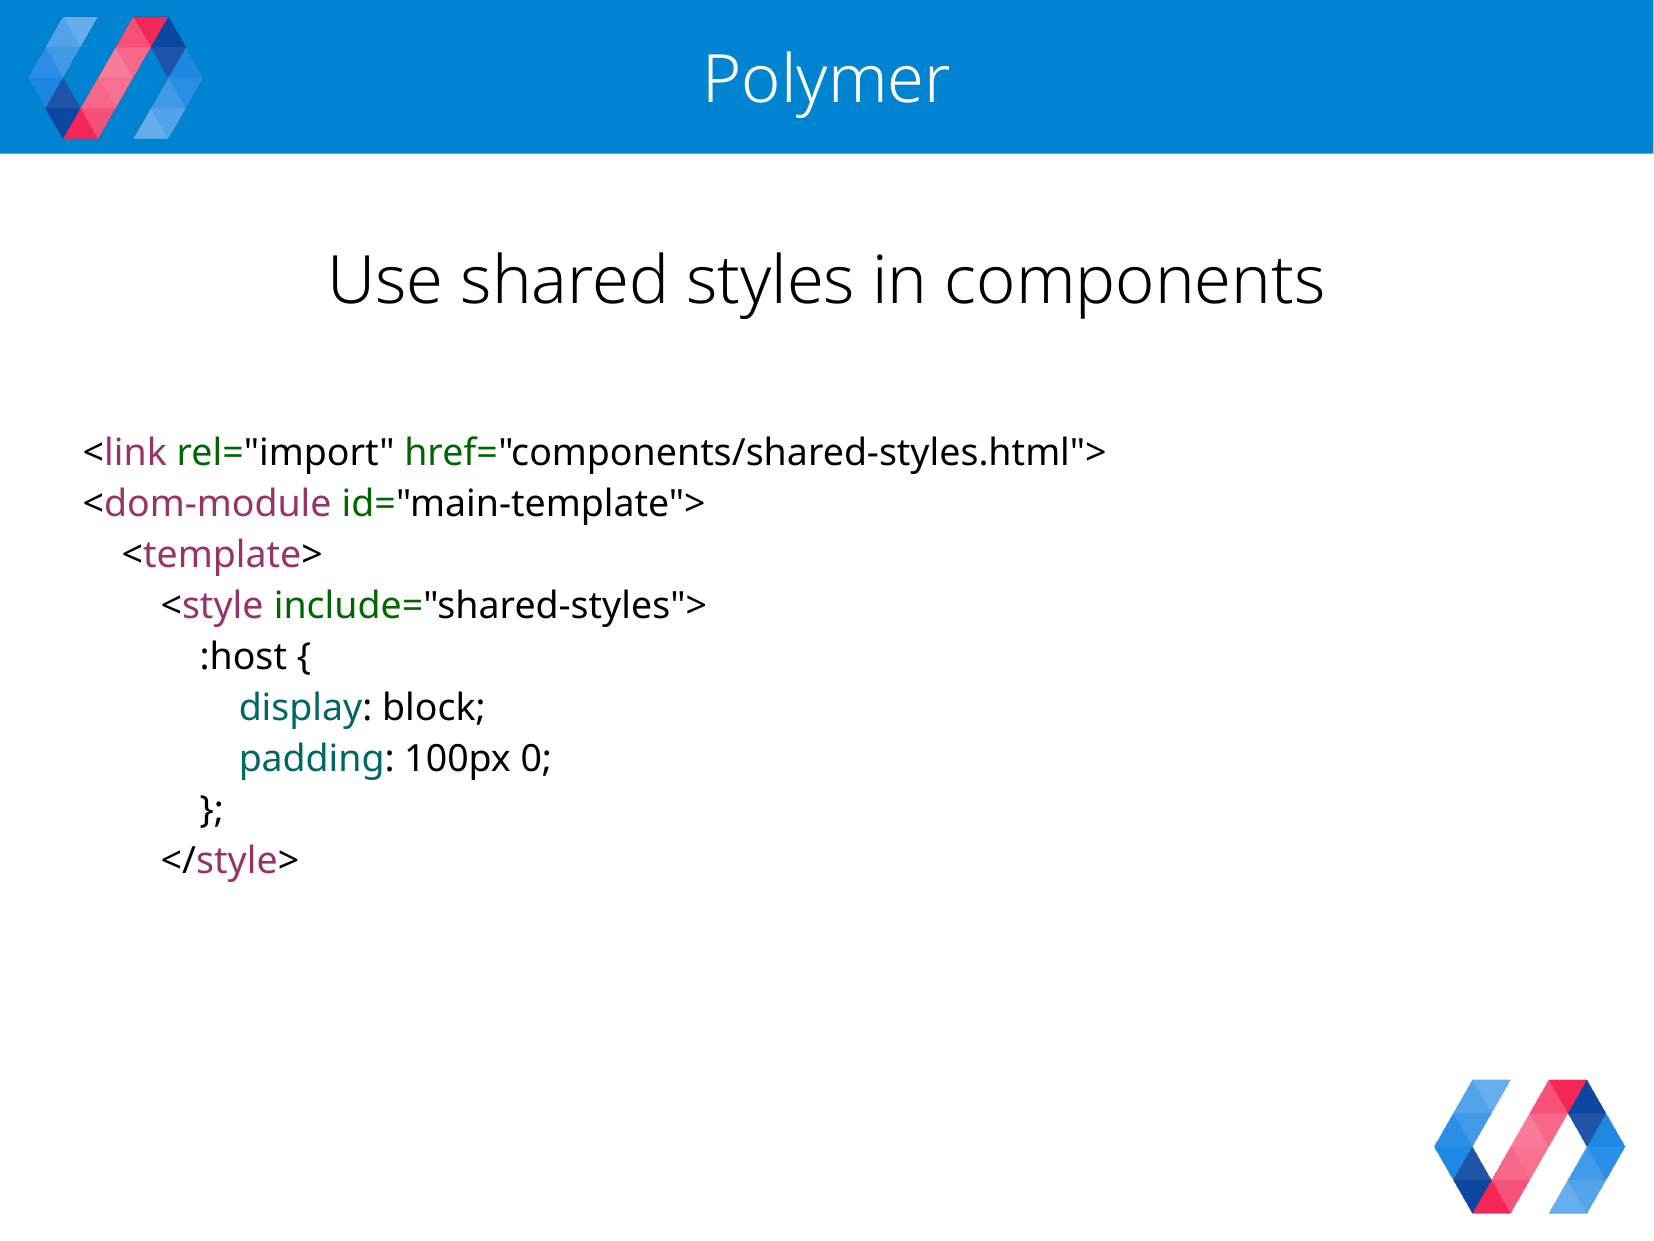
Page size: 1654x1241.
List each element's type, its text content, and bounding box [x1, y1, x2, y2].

picture [23, 13, 208, 142]
text_box Use shared styles in components <link rel="import" href="components/shared-styles.html"> <dom-module id="main-template"> <template> <style include="shared-styles"> :host { display: block; padding: 100px 0; }; </style> [82, 232, 1571, 1052]
title Polymer [0, 0, 1654, 154]
picture [1429, 1076, 1630, 1217]
